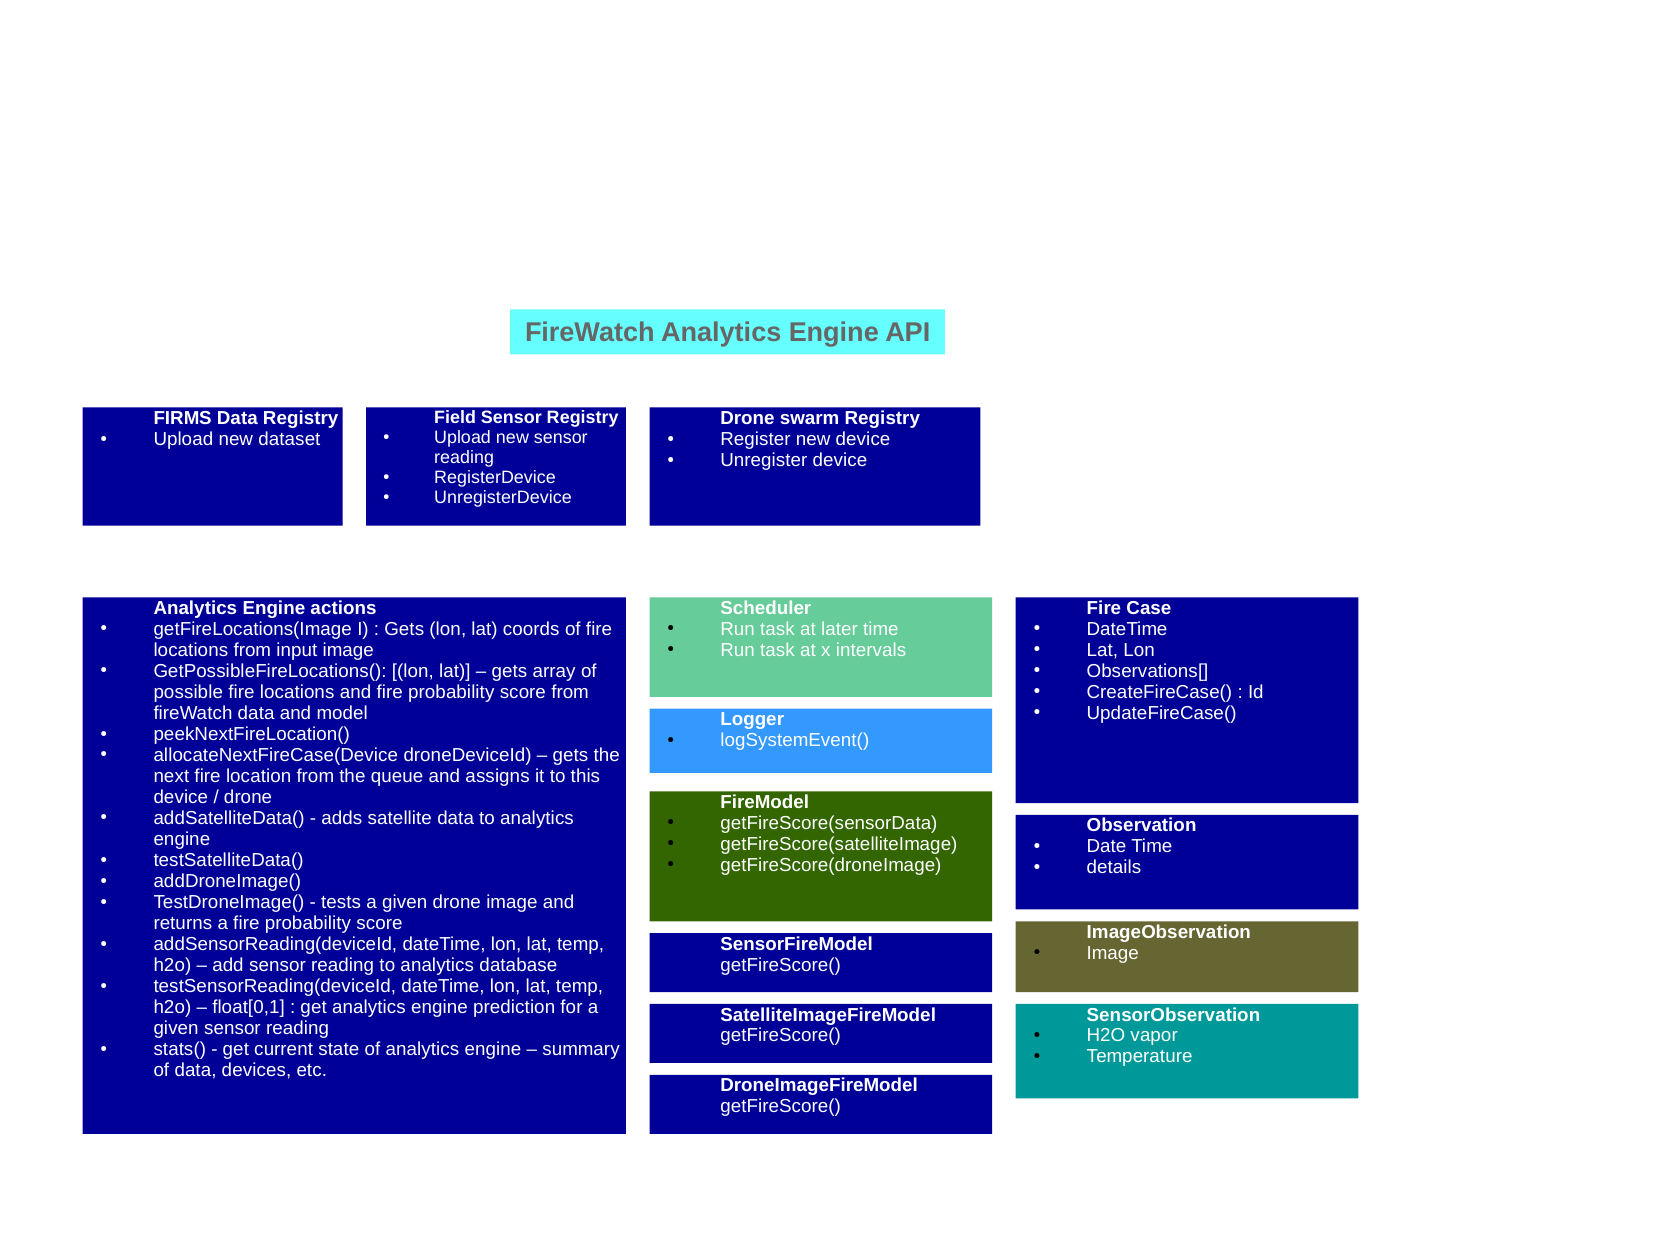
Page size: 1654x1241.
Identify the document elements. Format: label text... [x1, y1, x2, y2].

list Fire Case DateTime Lat, Lon Observations[] CreateFireCase() : Id UpdateFireCase() [1015, 597, 1359, 804]
list SatelliteImageFireModel getFireScore() [649, 1003, 993, 1063]
list Drone swarm Registry Register new device Unregister device [649, 407, 981, 526]
text_box FireWatch Analytics Engine API [510, 309, 945, 355]
list Field Sensor Registry Upload new sensor reading RegisterDevice UnregisterDevice [366, 407, 626, 526]
list FireModel getFireScore(sensorData) getFireScore(satelliteImage) getFireScore(droneImage) [649, 791, 993, 922]
list Scheduler Run task at later time Run task at x intervals [649, 597, 993, 697]
list Analytics Engine actions getFireLocations(Image I) : Gets (lon, lat) coords of fire locations from input image GetPossibleFireLocations(): [(lon, lat)] – gets array of possible fire locations and fire probability score from fireWatch data and model peekNextFireLocation() allocateNextFireCase(Device droneDeviceId) – gets the next fire location from the queue and assigns it to this device / drone addSatelliteData() - adds satellite data to analytics engine testSatelliteData() addDroneImage() TestDroneImage() - tests a given drone image and returns a fire probability score addSensorReading(deviceId, dateTime, lon, lat, temp, h2o) – add sensor reading to analytics database testSensorReading(deviceId, dateTime, lon, lat, temp, h2o) – float[0,1] : get analytics engine prediction for a given sensor reading stats() - get current state of analytics engine – summary of data, devices, etc. [82, 597, 626, 1134]
list FIRMS Data Registry Upload new dataset [82, 407, 343, 526]
list Logger logSystemEvent() [649, 708, 993, 773]
list Observation Date Time details [1015, 814, 1359, 910]
list SensorObservation H2O vapor Temperature [1015, 1003, 1359, 1099]
list SensorFireModel getFireScore() [649, 933, 993, 993]
list DroneImageFireModel getFireScore() [649, 1074, 993, 1134]
list ImageObservation Image [1015, 921, 1359, 993]
